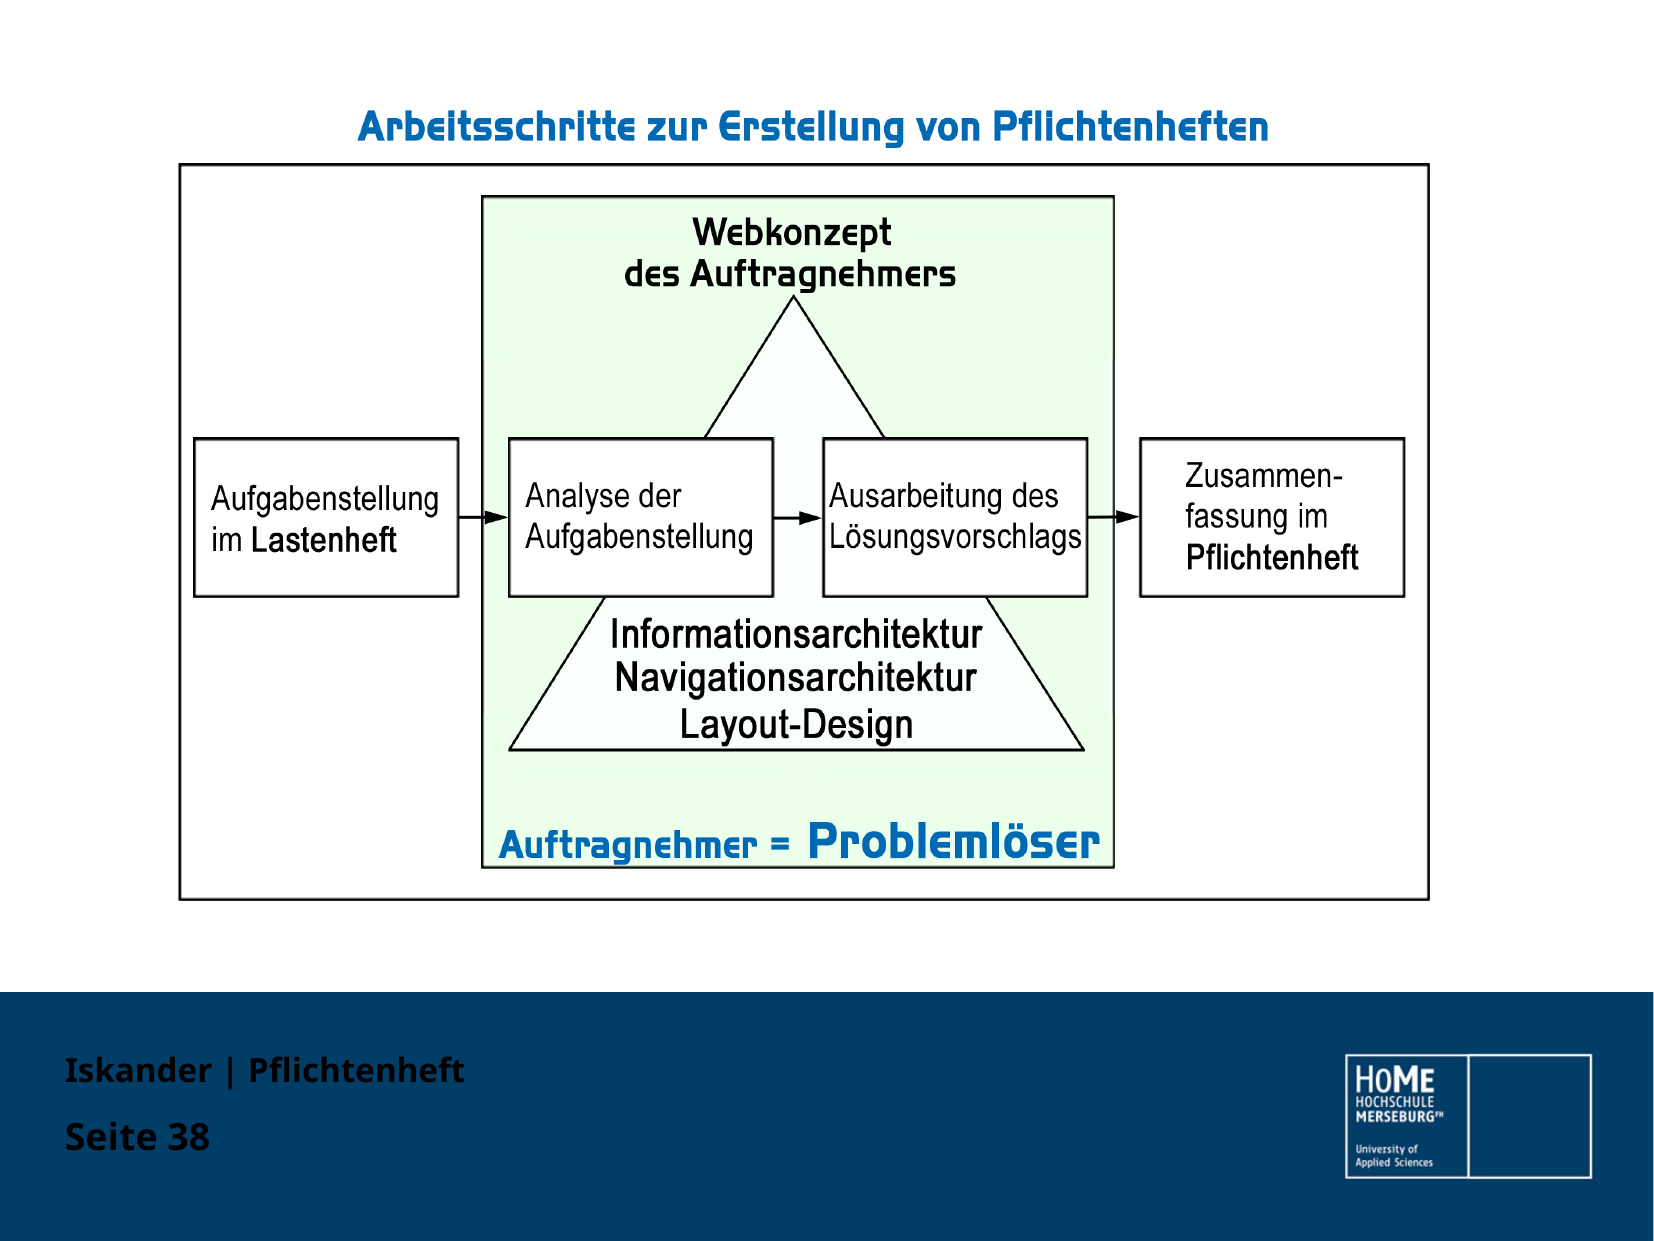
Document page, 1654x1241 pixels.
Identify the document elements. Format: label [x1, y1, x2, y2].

picture [0, 992, 1654, 1241]
picture [169, 99, 1439, 912]
